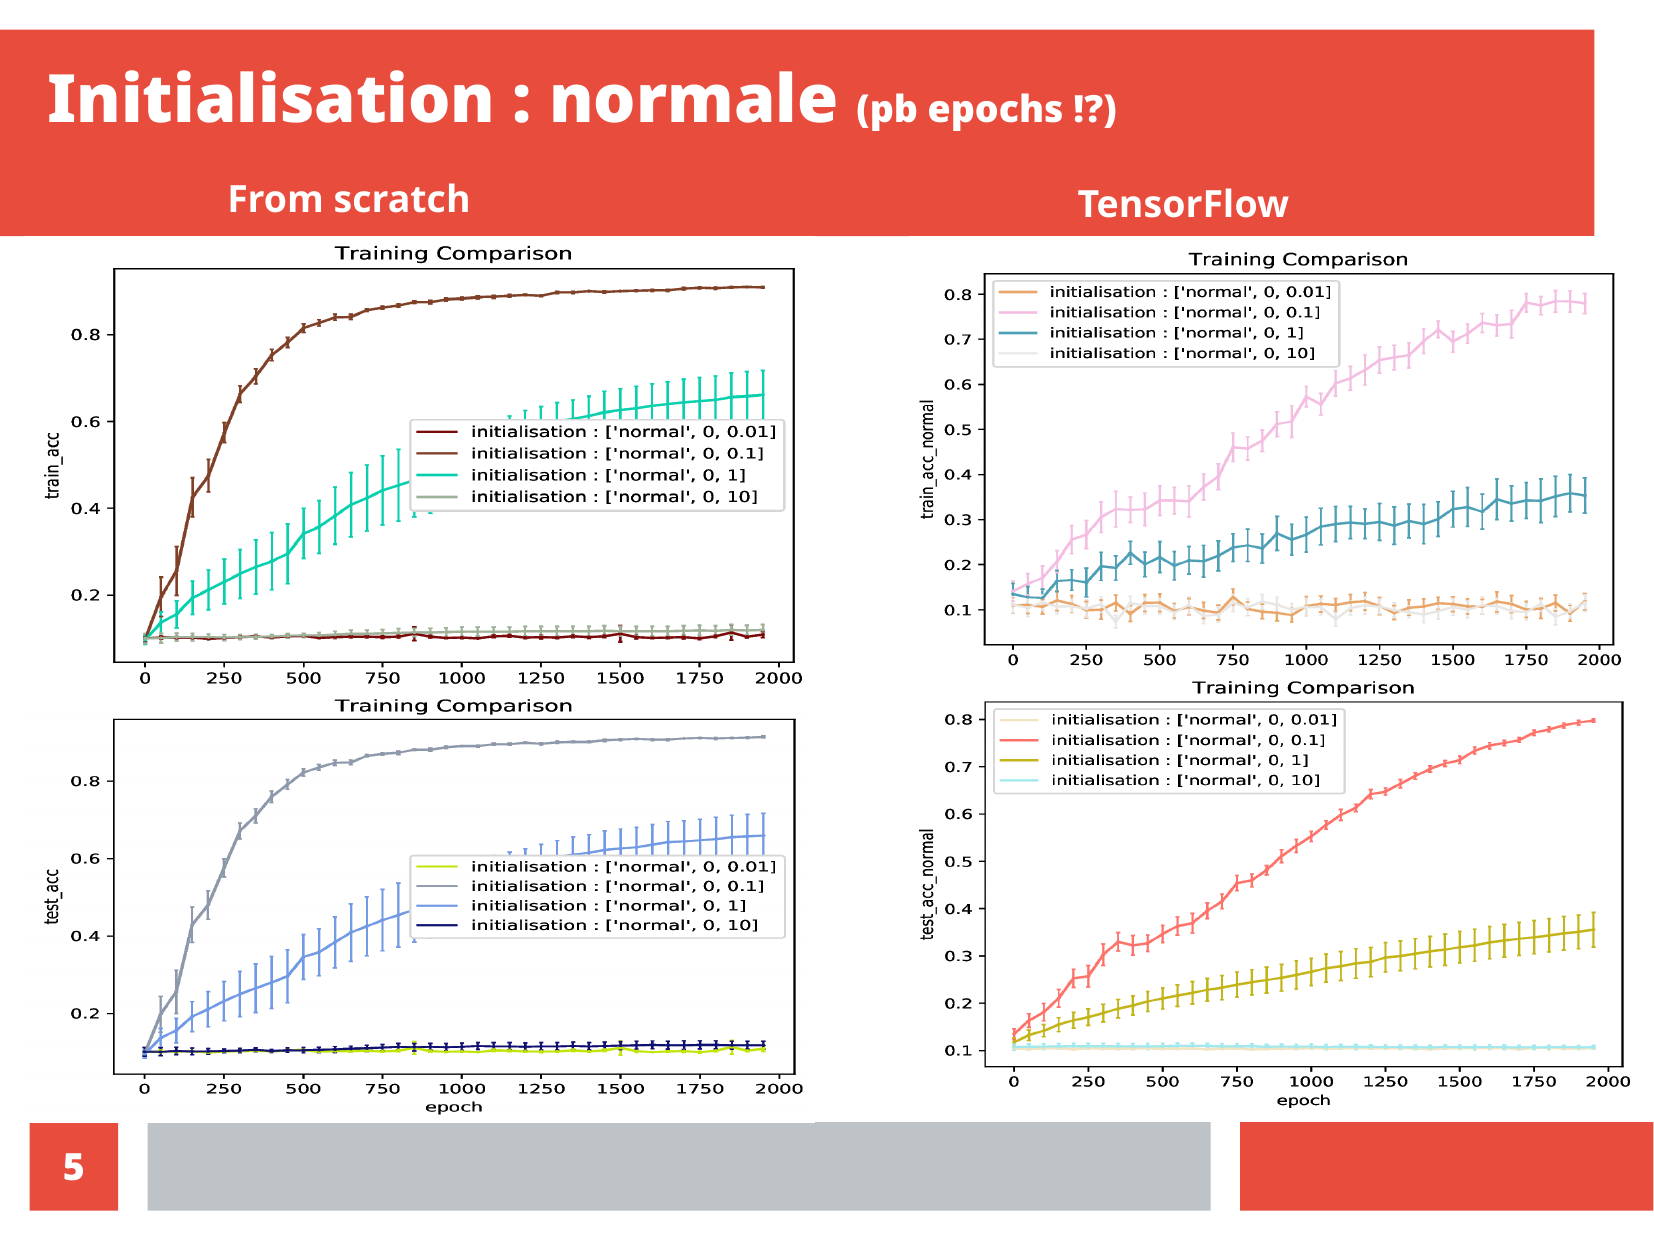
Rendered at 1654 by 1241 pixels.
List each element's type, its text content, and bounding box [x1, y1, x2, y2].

picture [23, 236, 815, 1123]
text_box From scratch [212, 165, 567, 268]
title Initialisation : normale (pb epochs !?) [47, 0, 1583, 142]
picture [909, 236, 1642, 1111]
text_box TensorFlow [1062, 169, 1418, 272]
